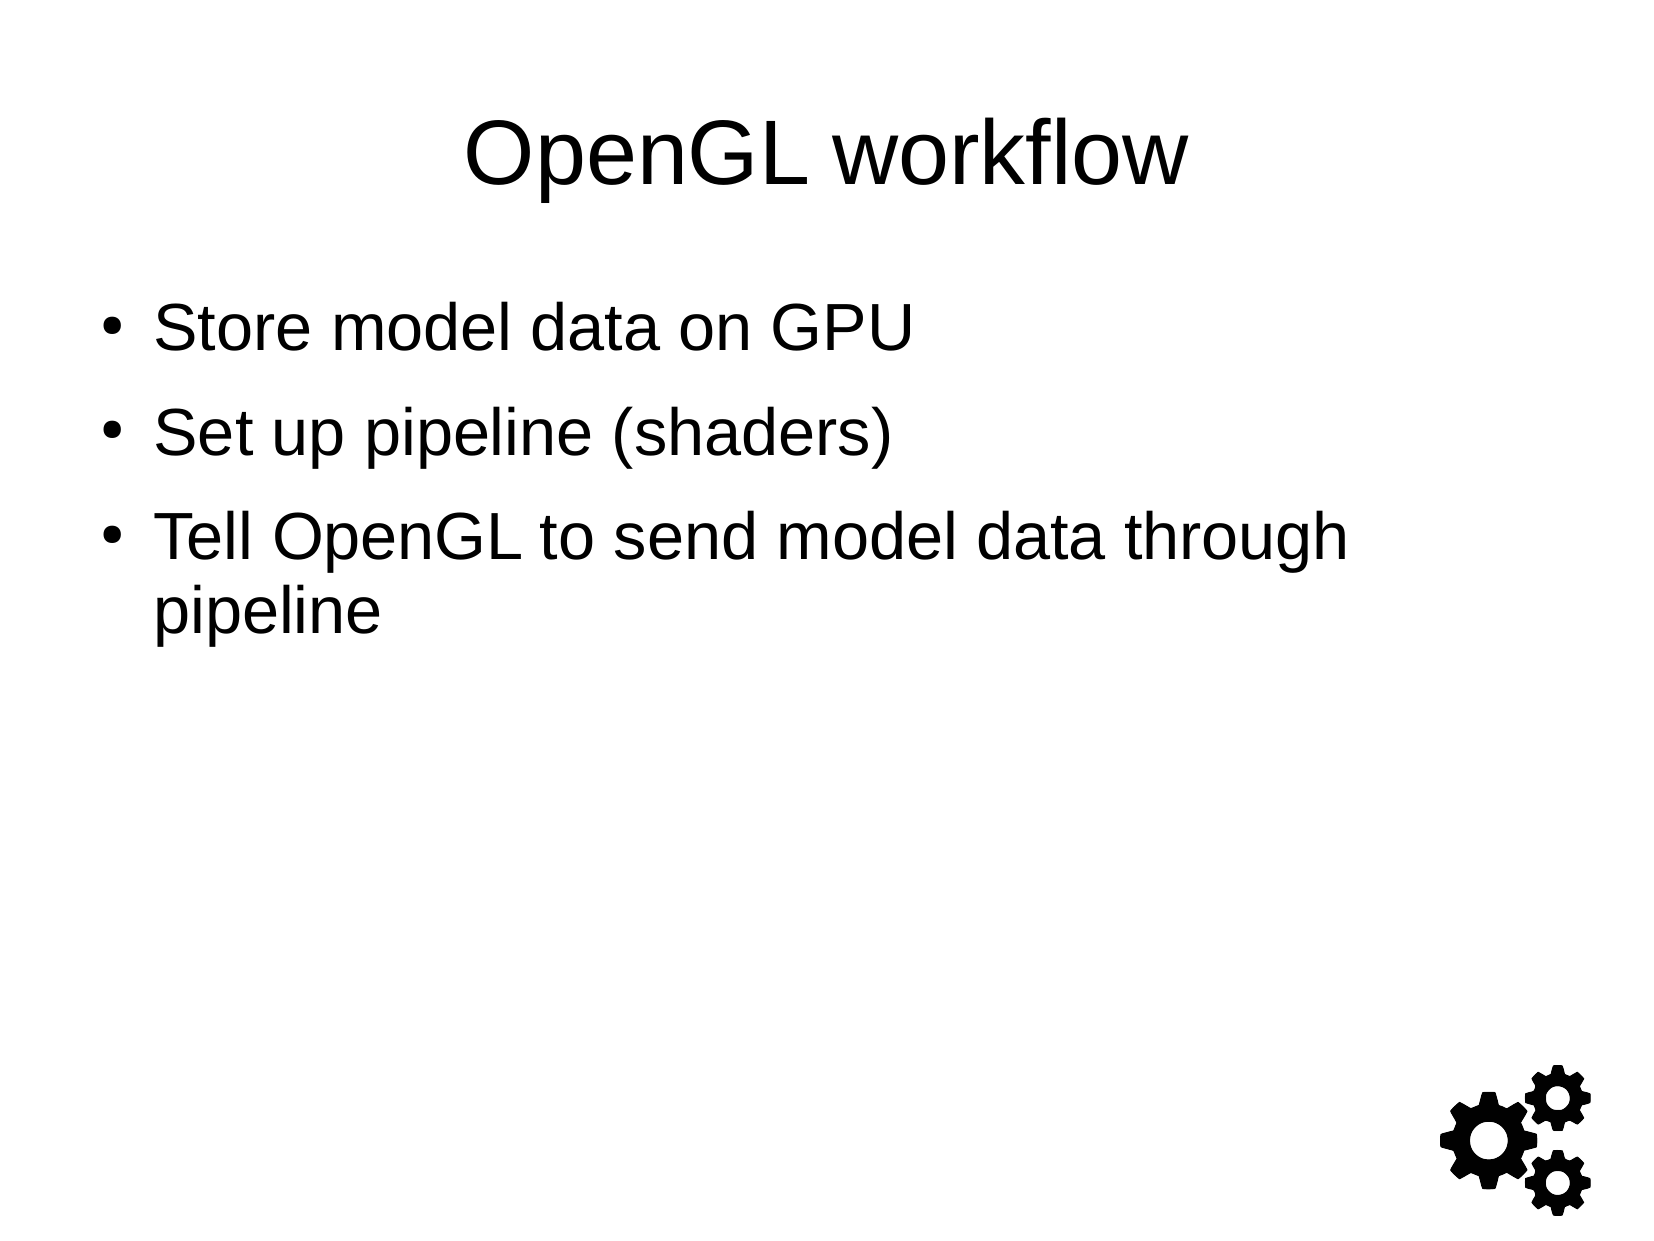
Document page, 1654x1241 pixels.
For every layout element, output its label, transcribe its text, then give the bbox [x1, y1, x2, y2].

title OpenGL workflow [82, 49, 1571, 257]
list Store model data on GPU Set up pipeline (shaders) Tell OpenGL to send model data through pipeline [82, 290, 1571, 1010]
picture [1440, 1065, 1591, 1216]
